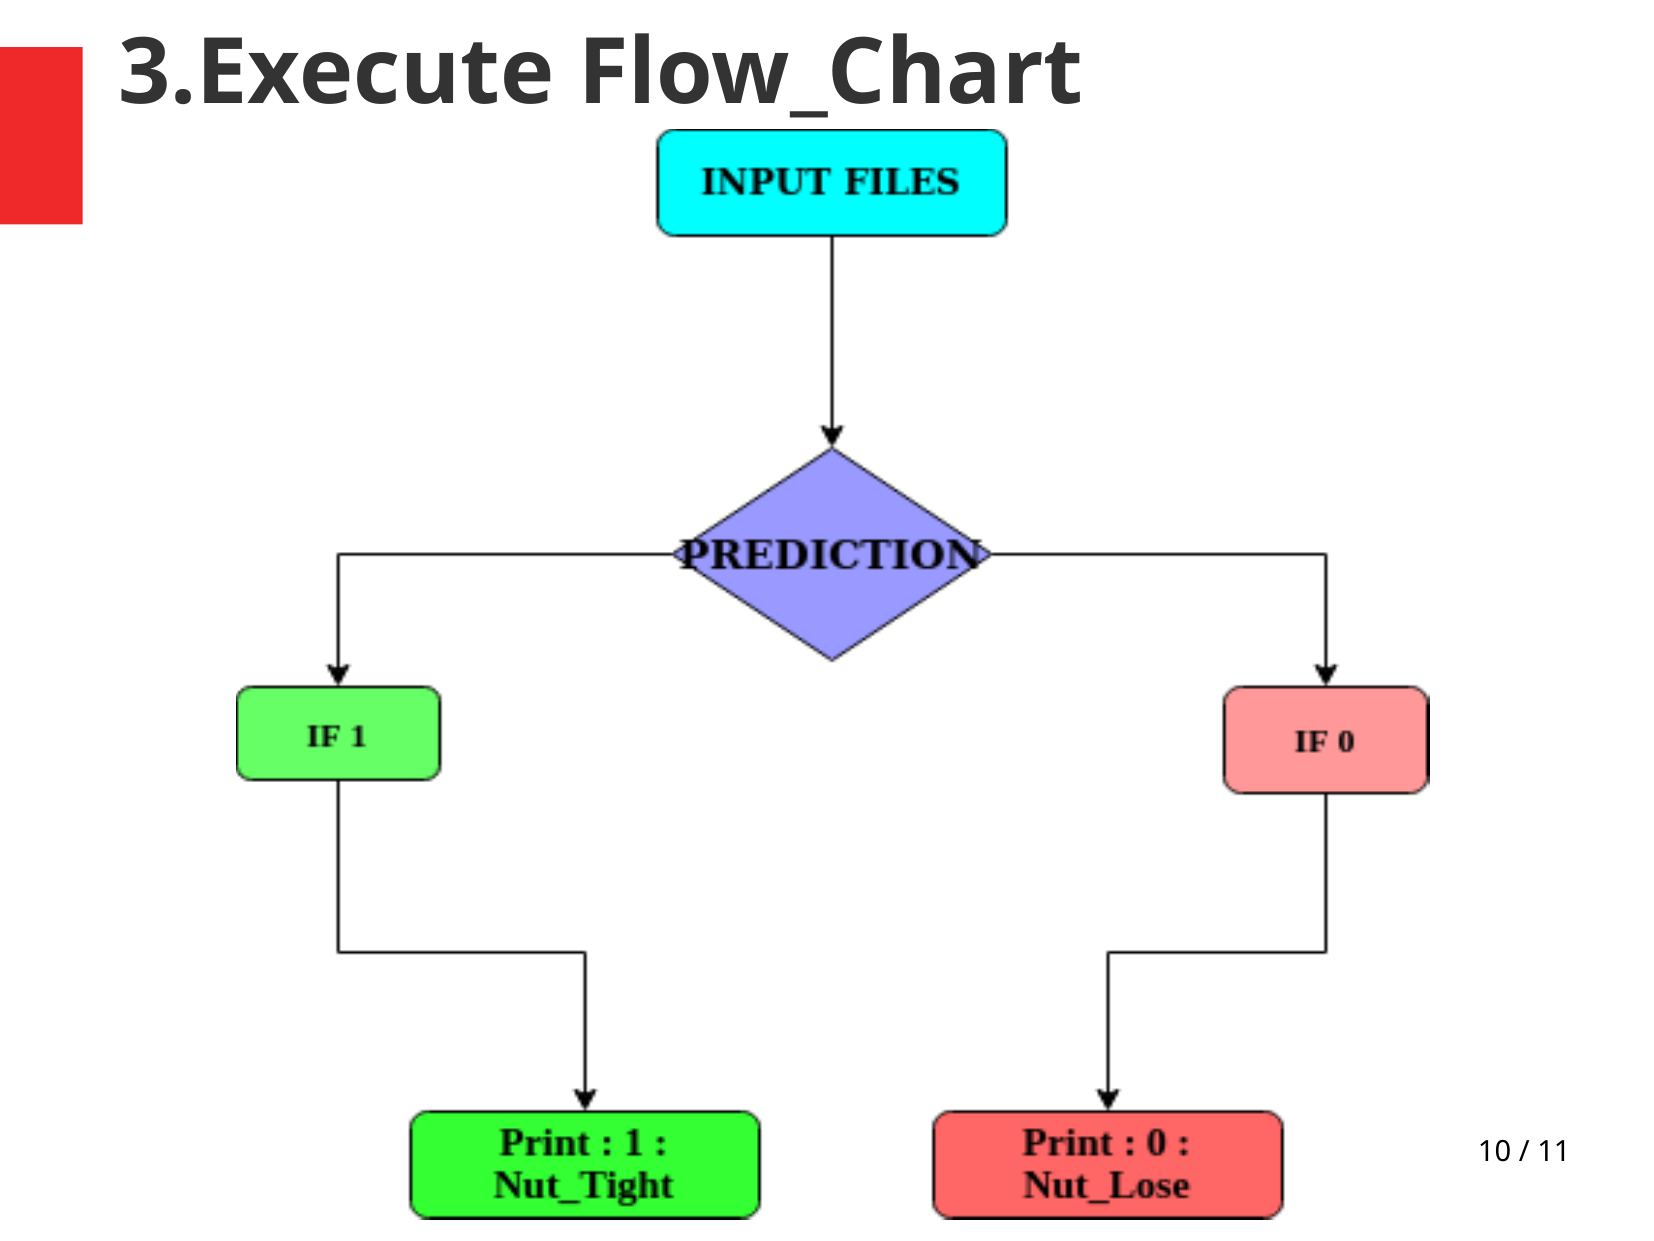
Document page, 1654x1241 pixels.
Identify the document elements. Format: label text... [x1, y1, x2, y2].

picture [236, 129, 1430, 1220]
title 3.Execute Flow_Chart [118, 0, 1571, 172]
